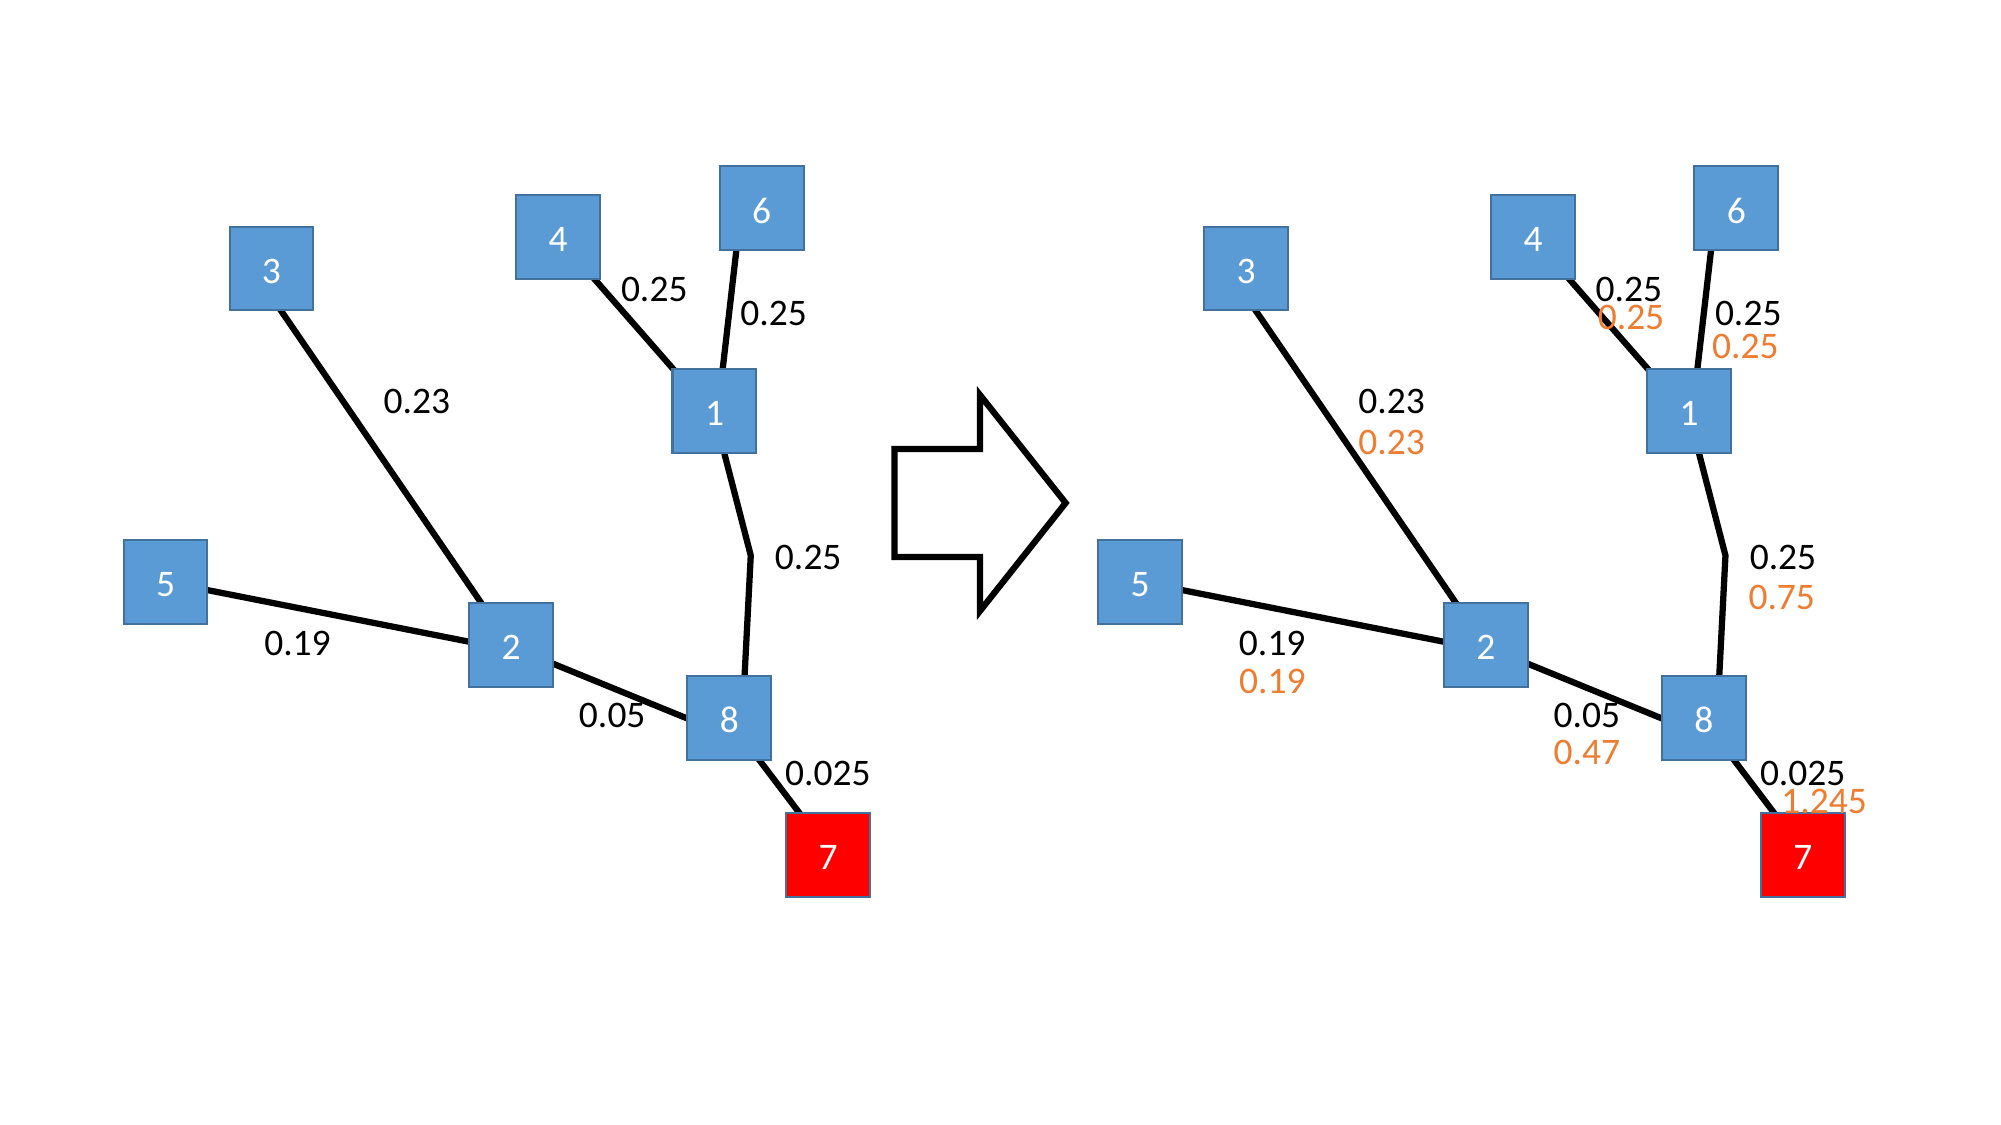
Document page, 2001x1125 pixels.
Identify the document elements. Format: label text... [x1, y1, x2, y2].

text_box 0.23 [1343, 409, 1441, 470]
text_box 0.25 [1580, 256, 1679, 317]
text_box 0.19 [249, 610, 347, 672]
text_box 1 [1647, 369, 1731, 453]
text_box 0.25 [1734, 524, 1833, 586]
text_box 8 [1662, 676, 1746, 760]
text_box 2 [1444, 603, 1528, 687]
text_box 0.19 [1224, 649, 1322, 710]
text_box 8 [687, 676, 771, 760]
text_box 7 [786, 813, 870, 897]
text_box 0.05 [1538, 682, 1636, 719]
text_box 0.25 [1700, 280, 1798, 341]
text_box 3 [230, 227, 313, 310]
text_box 0.47 [1538, 719, 1636, 781]
text_box 3 [1204, 227, 1288, 310]
text_box 0.19 [1224, 610, 1322, 649]
text_box 2 [469, 603, 553, 687]
text_box 1 [673, 369, 756, 453]
text_box 0.25 [606, 256, 704, 317]
text_box 0.25 [725, 280, 823, 341]
text_box 0.025 [770, 739, 887, 801]
text_box 0.25 [1697, 313, 1795, 375]
text_box 0.25 [1582, 284, 1681, 346]
text_box 6 [1694, 166, 1778, 250]
text_box 0.05 [563, 682, 662, 743]
text_box 5 [124, 540, 207, 624]
text_box 0.23 [1343, 368, 1441, 409]
text_box 6 [720, 166, 804, 250]
text_box 0.75 [1733, 564, 1831, 625]
text_box 5 [1098, 540, 1182, 624]
text_box 1.245 [1766, 768, 1883, 830]
text_box 4 [516, 195, 600, 279]
text_box 0.25 [760, 524, 858, 586]
text_box 0.23 [368, 368, 466, 430]
text_box 7 [1761, 813, 1845, 897]
text_box 4 [1491, 195, 1575, 279]
text_box 0.025 [1744, 739, 1862, 801]
